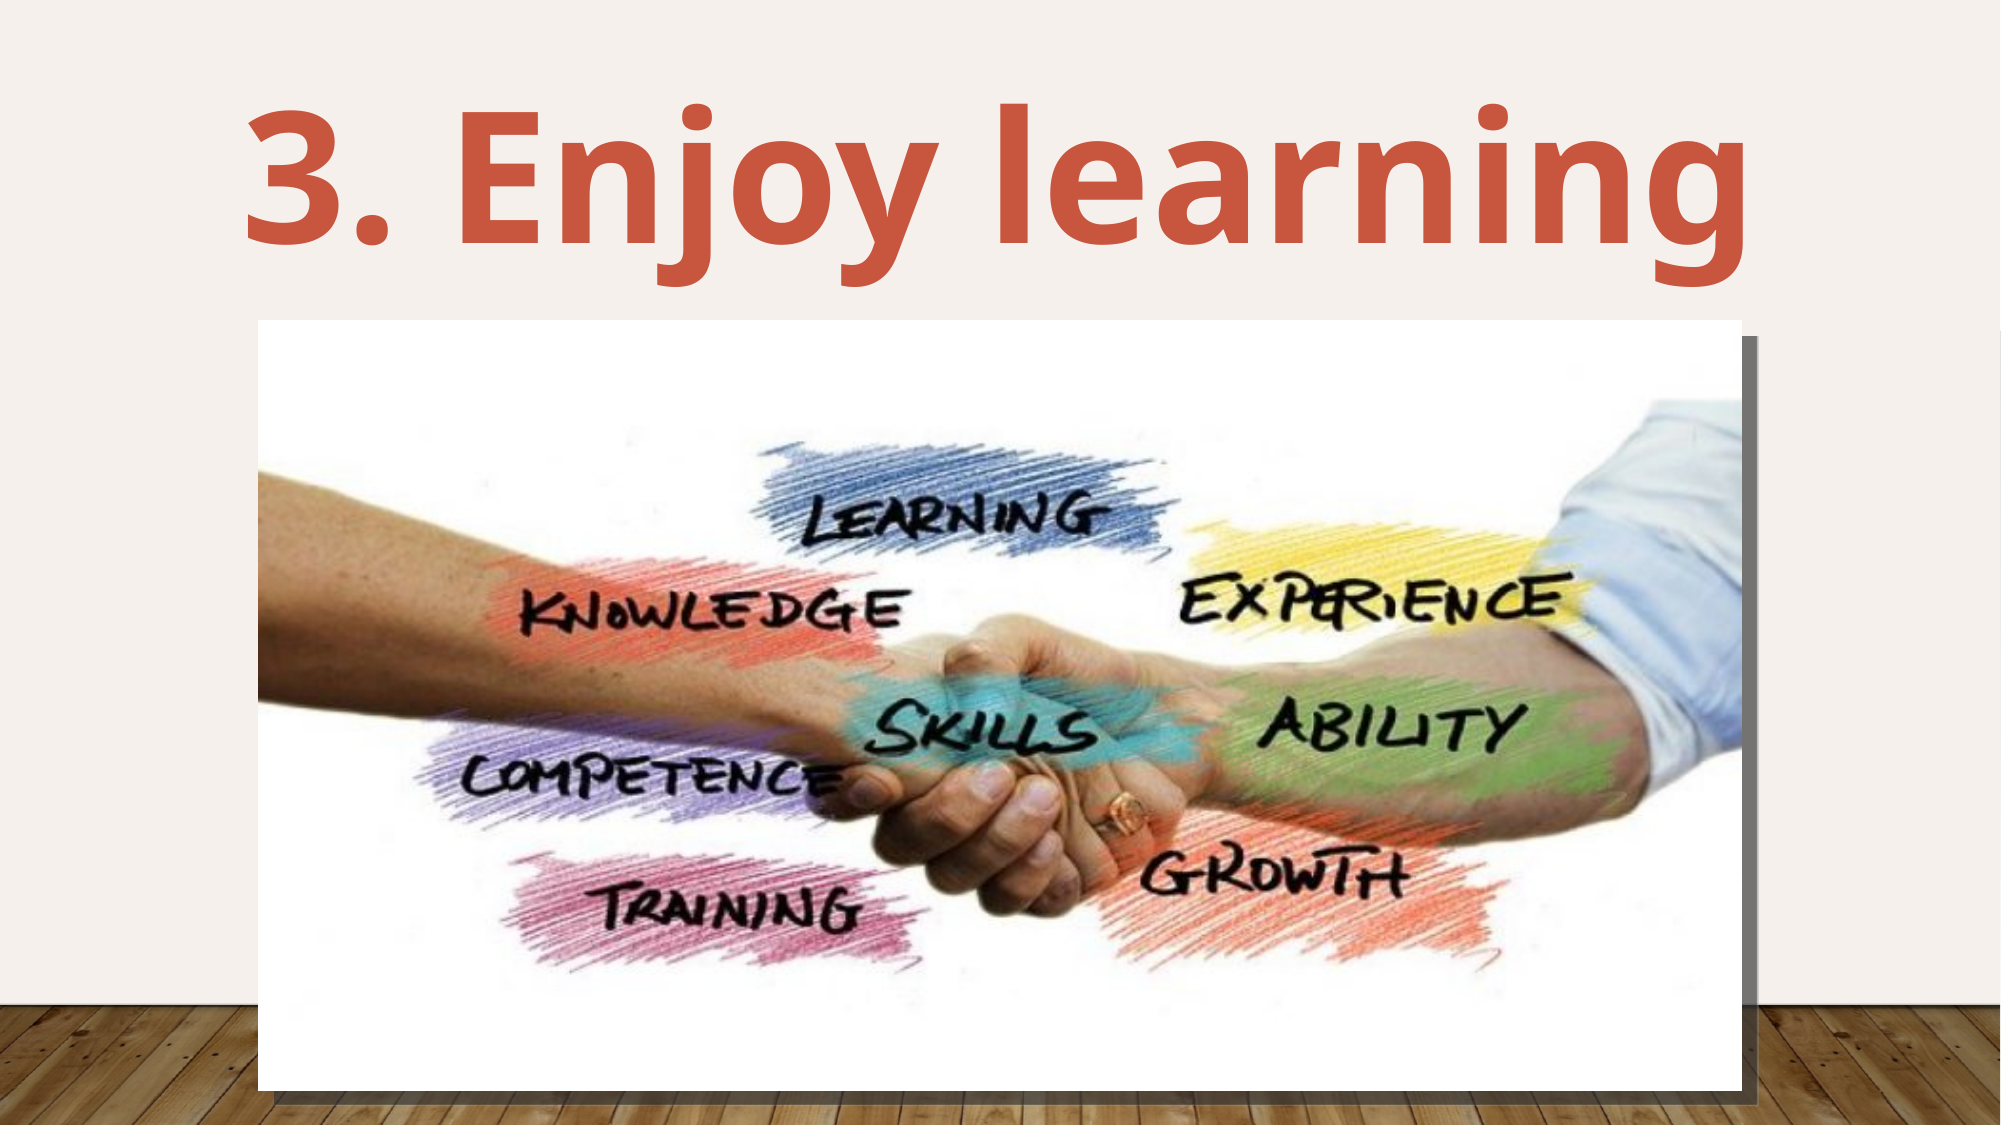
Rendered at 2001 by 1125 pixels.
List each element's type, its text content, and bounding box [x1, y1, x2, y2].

picture [258, 320, 1742, 1091]
text_box 3. Enjoy learning [86, 52, 1914, 290]
